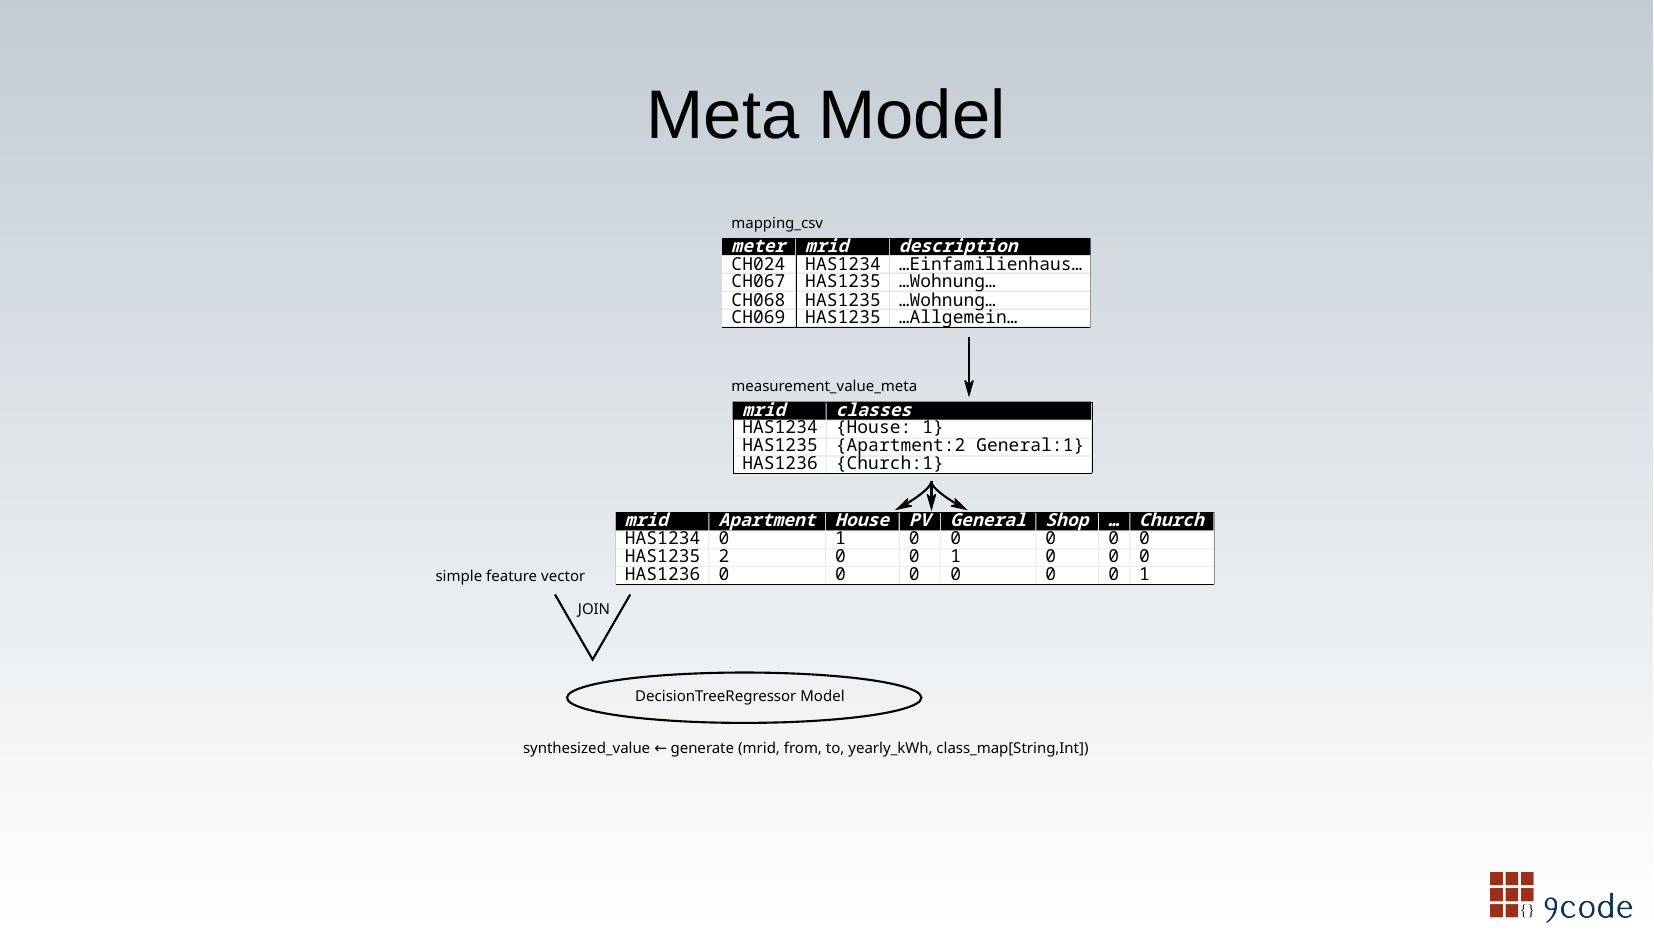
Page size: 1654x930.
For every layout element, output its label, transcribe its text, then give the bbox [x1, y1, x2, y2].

picture [436, 217, 1217, 757]
title Meta Model [82, 36, 1571, 193]
picture [1490, 872, 1641, 923]
